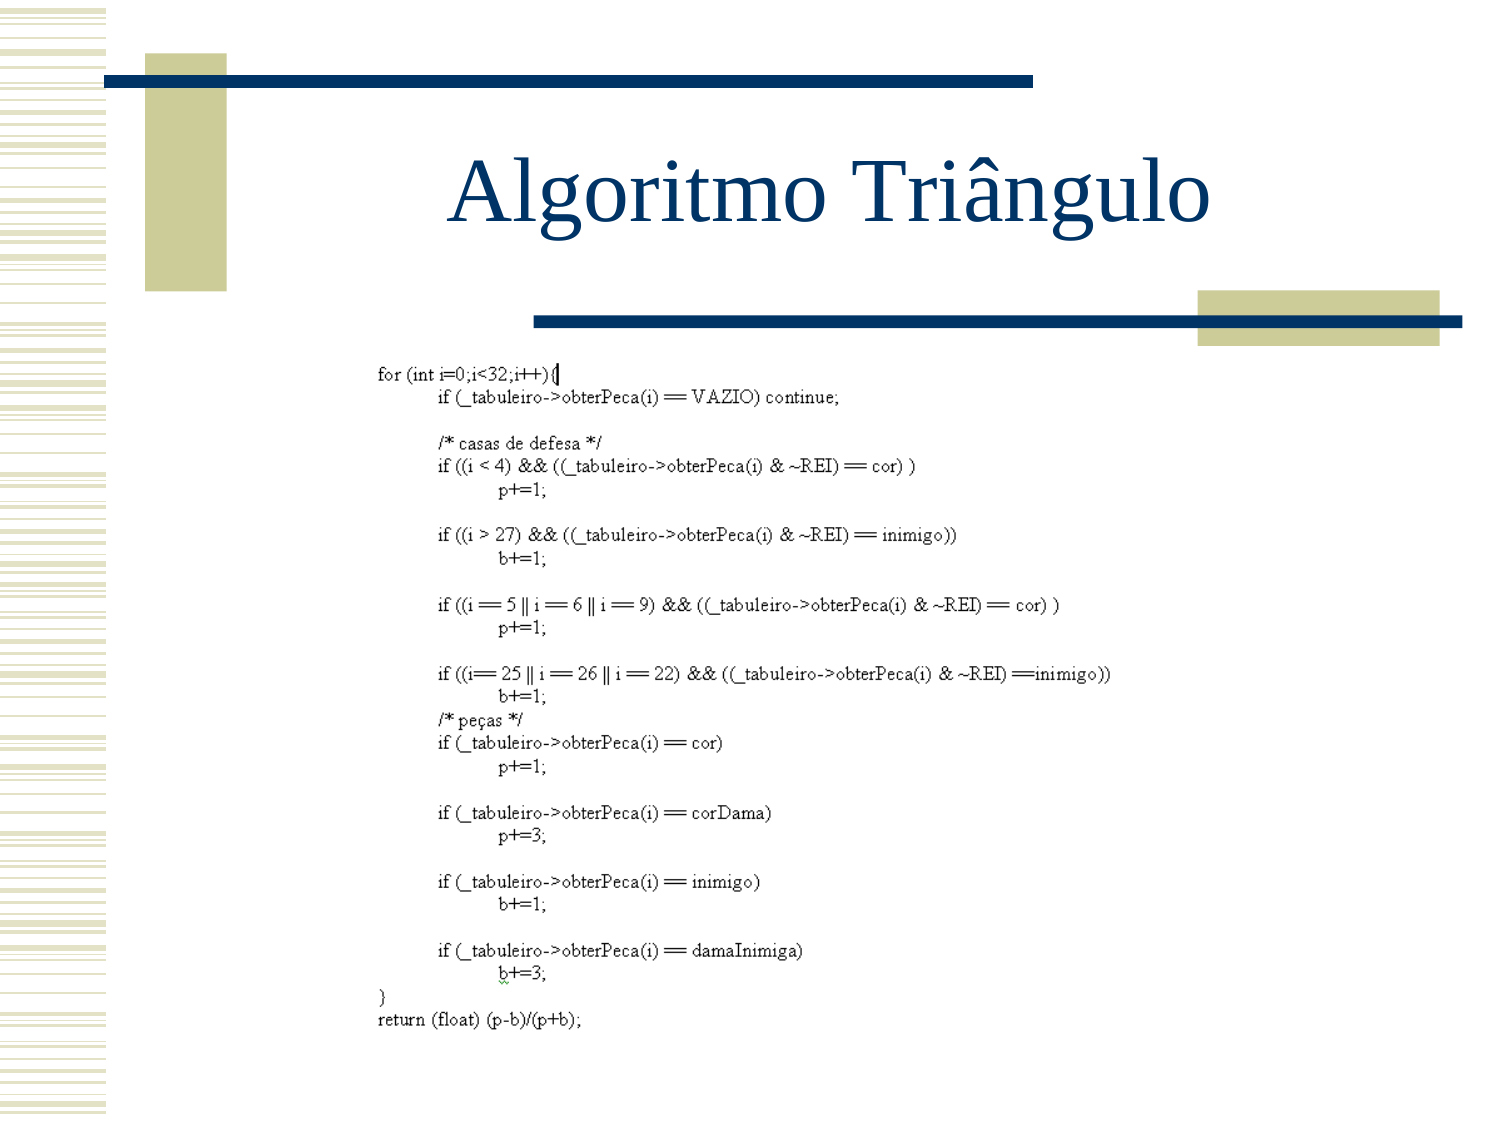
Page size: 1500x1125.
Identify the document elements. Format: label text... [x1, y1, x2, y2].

chart [375, 362, 1116, 1037]
title Algoritmo Triângulo [225, 99, 1436, 288]
